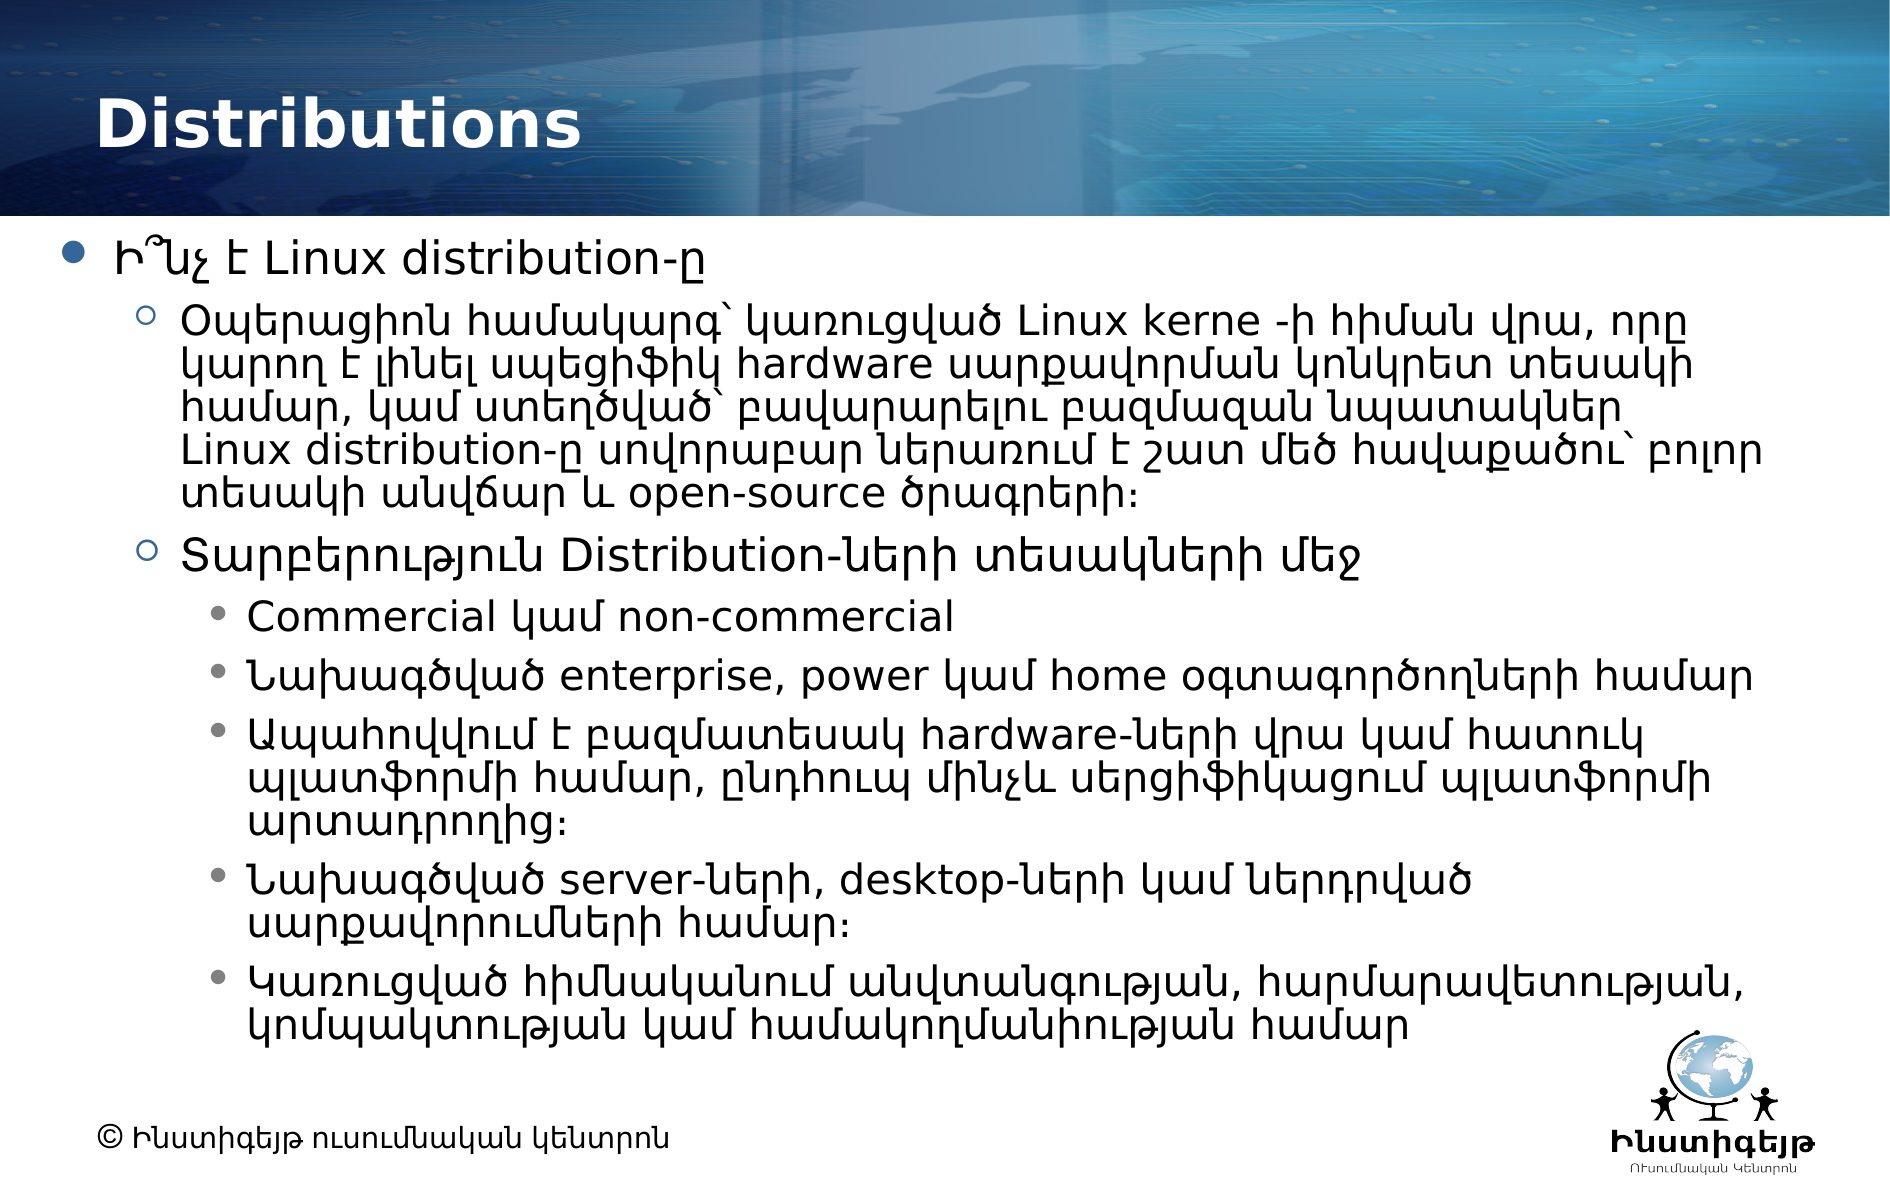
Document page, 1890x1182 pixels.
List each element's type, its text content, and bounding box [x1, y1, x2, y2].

picture [1612, 1054, 1815, 1175]
title Distributions [94, 47, 1793, 217]
list Ի՞նչ է Linux distribution-ը Օպերացիոն համակարգ՝ կառուցված Linux kerne -ի հիման վրա, որը կարող է լինել սպեցիֆիկ hardware սարքավորման կոնկրետ տեսակի համար, կամ ստեղծված՝ բավարարելու բազմազան նպատակներ Linux distribution-ը սովորաբար ներառում է շատ մեծ հավաքածու՝ բոլոր տեսակի անվճար և open-source ծրագրերի։ Տարբերություն Distribution-ների տեսակների մեջ Commercial կամ non-commercial Նախագծված enterprise, power կամ home օգտագործողների համար Ապահովվում է բազմատեսակ hardware-ների վրա կամ հատուկ պլատֆորմի համար, ընդհուպ մինչև սերցիֆիկացում պլատֆորմի արտադրողից։ Նախագծված server-ների, desktop-ների կամ ներդրված սարքավորումների համար։ Կառուցված հիմնականում անվտանգության, հարմարավետության, կոմպակտության կամ համակողմանիության համար [59, 236, 1831, 1054]
picture [0, 0, 1890, 216]
